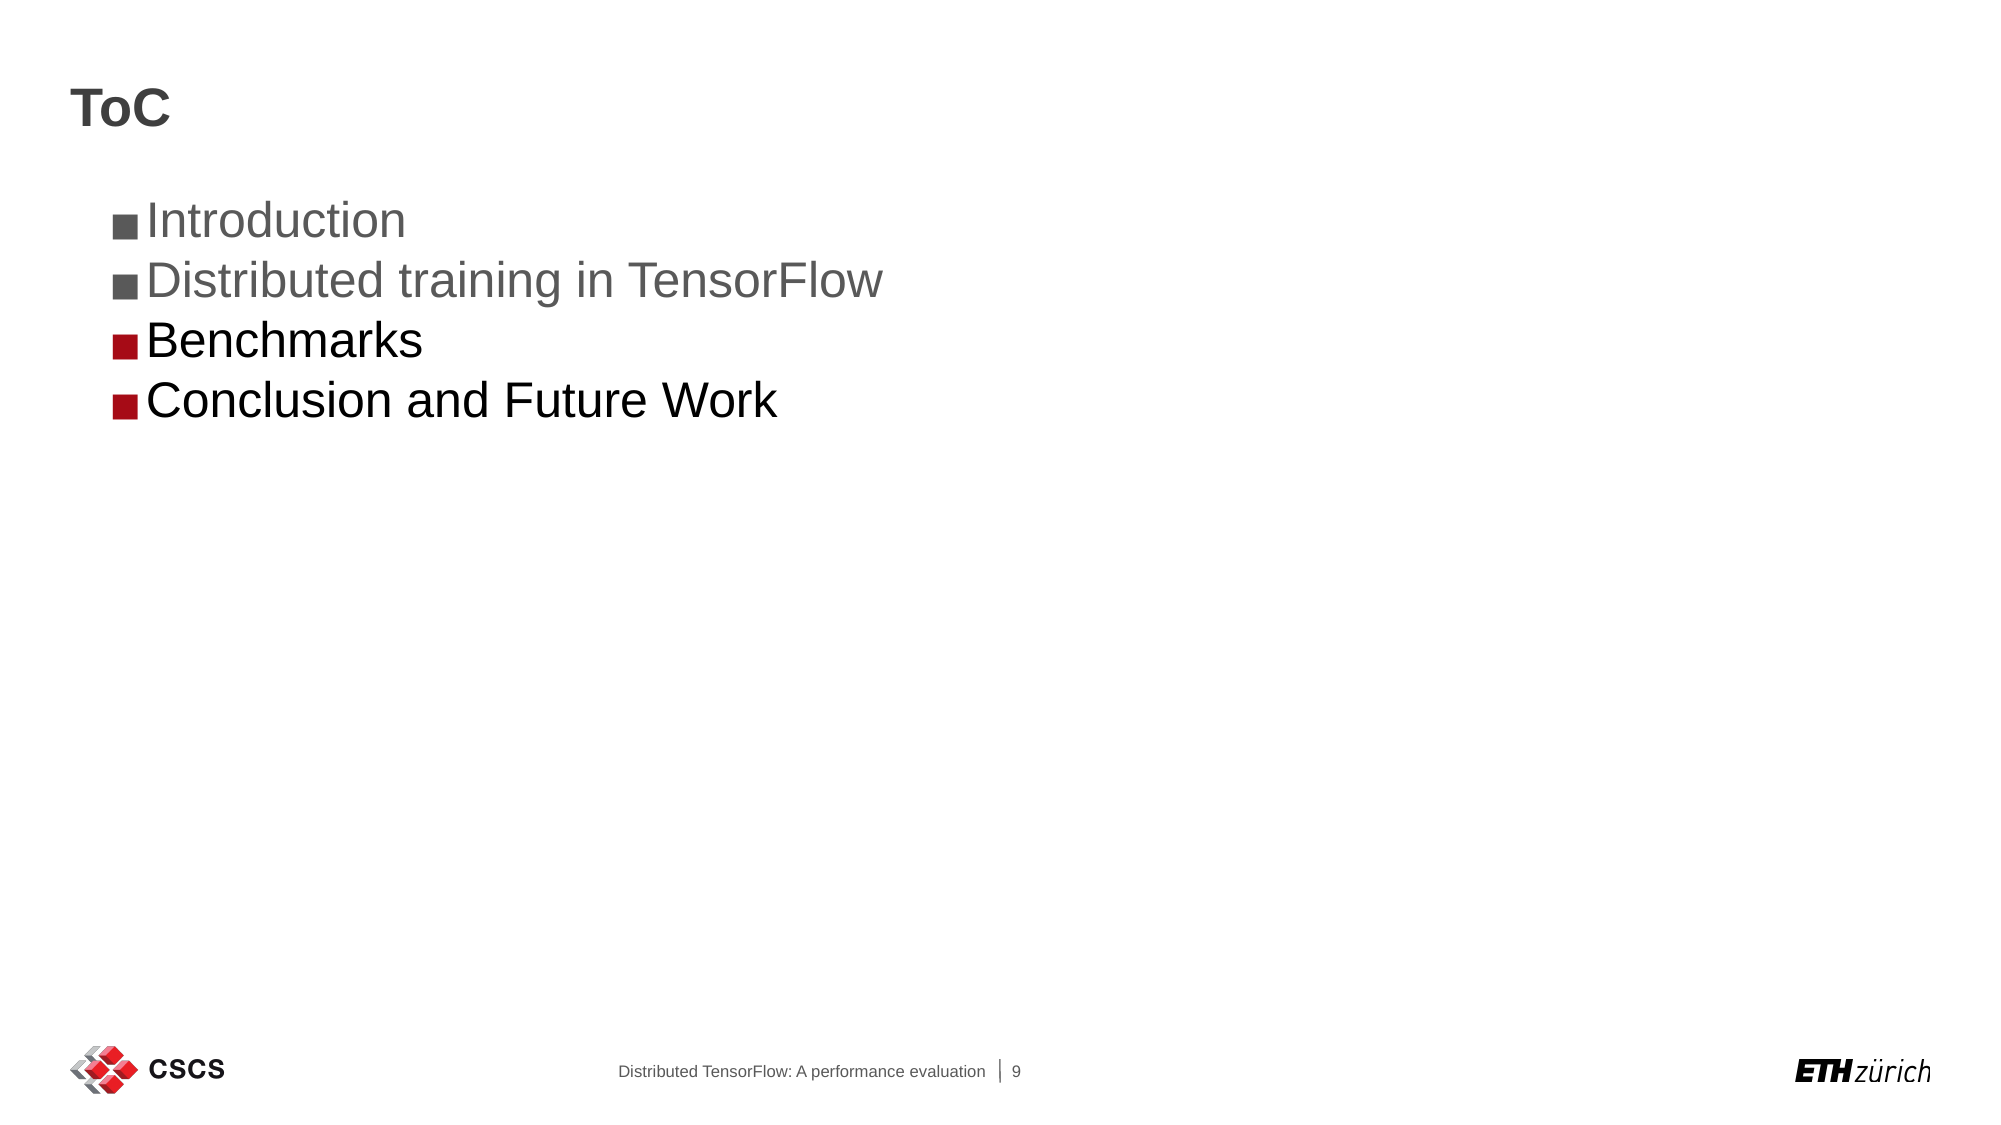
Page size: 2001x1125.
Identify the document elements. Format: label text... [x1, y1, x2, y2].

picture [1795, 1059, 1930, 1082]
list Introduction Distributed training in TensorFlow Benchmarks Conclusion and Future Work [70, 178, 1930, 1022]
title ToC [70, 7, 1930, 149]
picture [57, 1033, 236, 1106]
footer Distributed TensorFlow: A performance evaluation [322, 1059, 998, 1083]
slide_number <number> [999, 1059, 1063, 1083]
